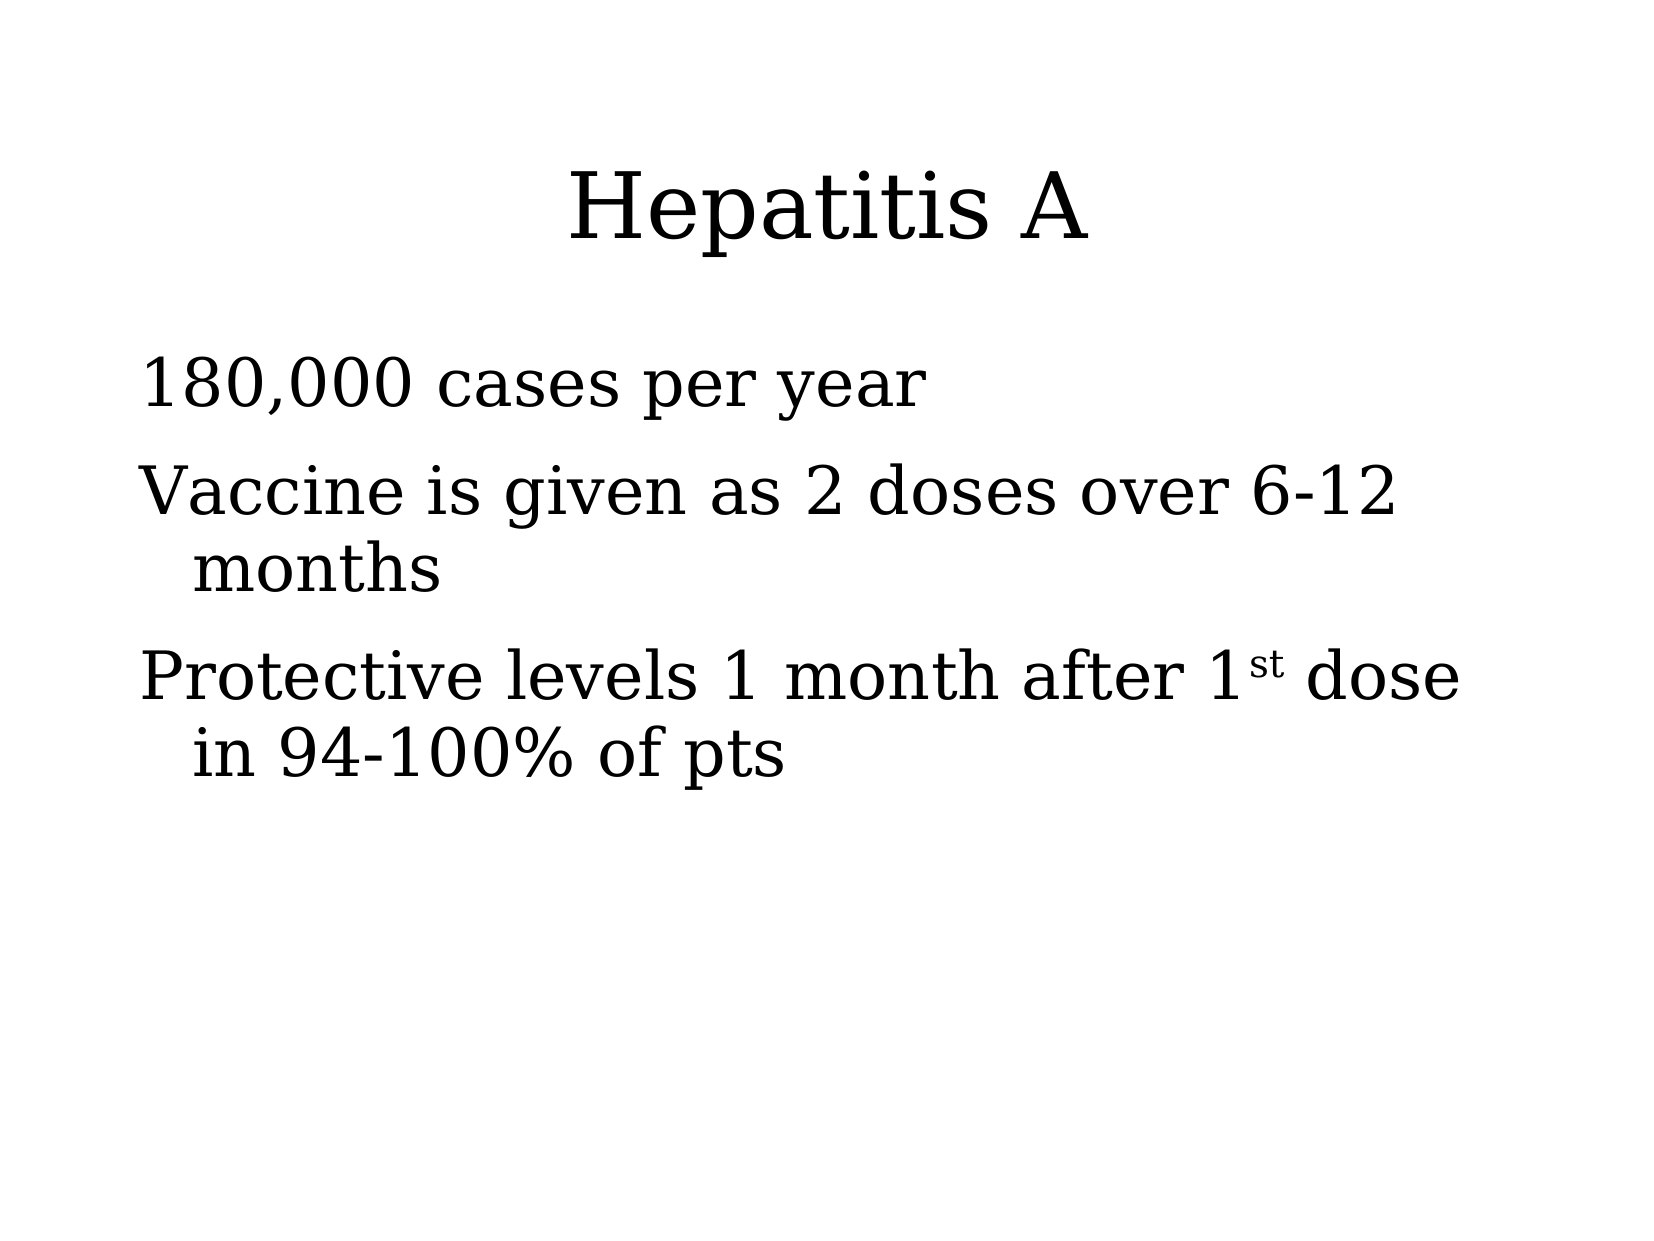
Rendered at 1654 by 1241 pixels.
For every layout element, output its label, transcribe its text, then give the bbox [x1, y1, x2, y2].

list 180,000 cases per year Vaccine is given as 2 doses over 6-12 months Protective levels 1 month after 1st dose in 94-100% of pts [121, 344, 1534, 1127]
title Hepatitis A [121, 102, 1534, 311]
